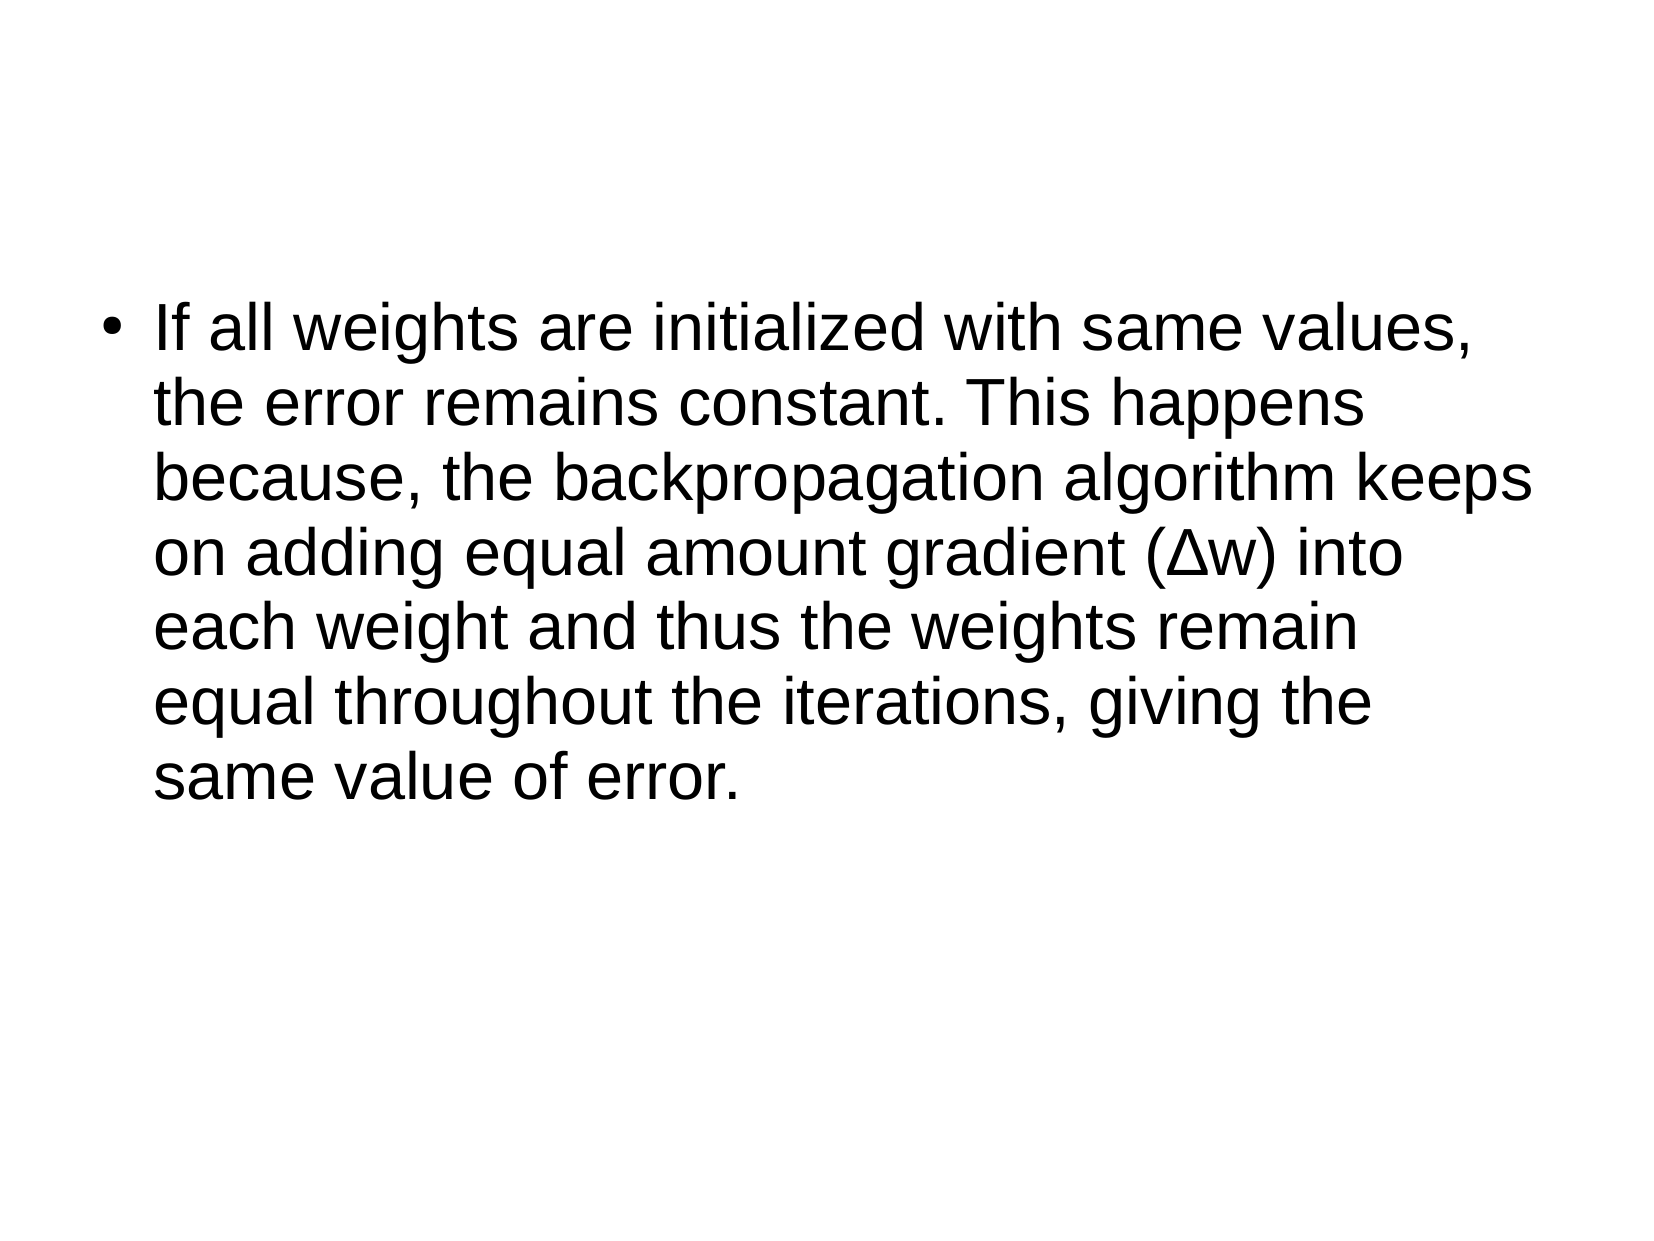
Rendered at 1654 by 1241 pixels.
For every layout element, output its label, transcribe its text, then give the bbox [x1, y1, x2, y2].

list If all weights are initialized with same values, the error remains constant. This happens because, the backpropagation algorithm keeps on adding equal amount gradient (∆w) into each weight and thus the weights remain equal throughout the iterations, giving the same value of error. [82, 290, 1538, 1010]
